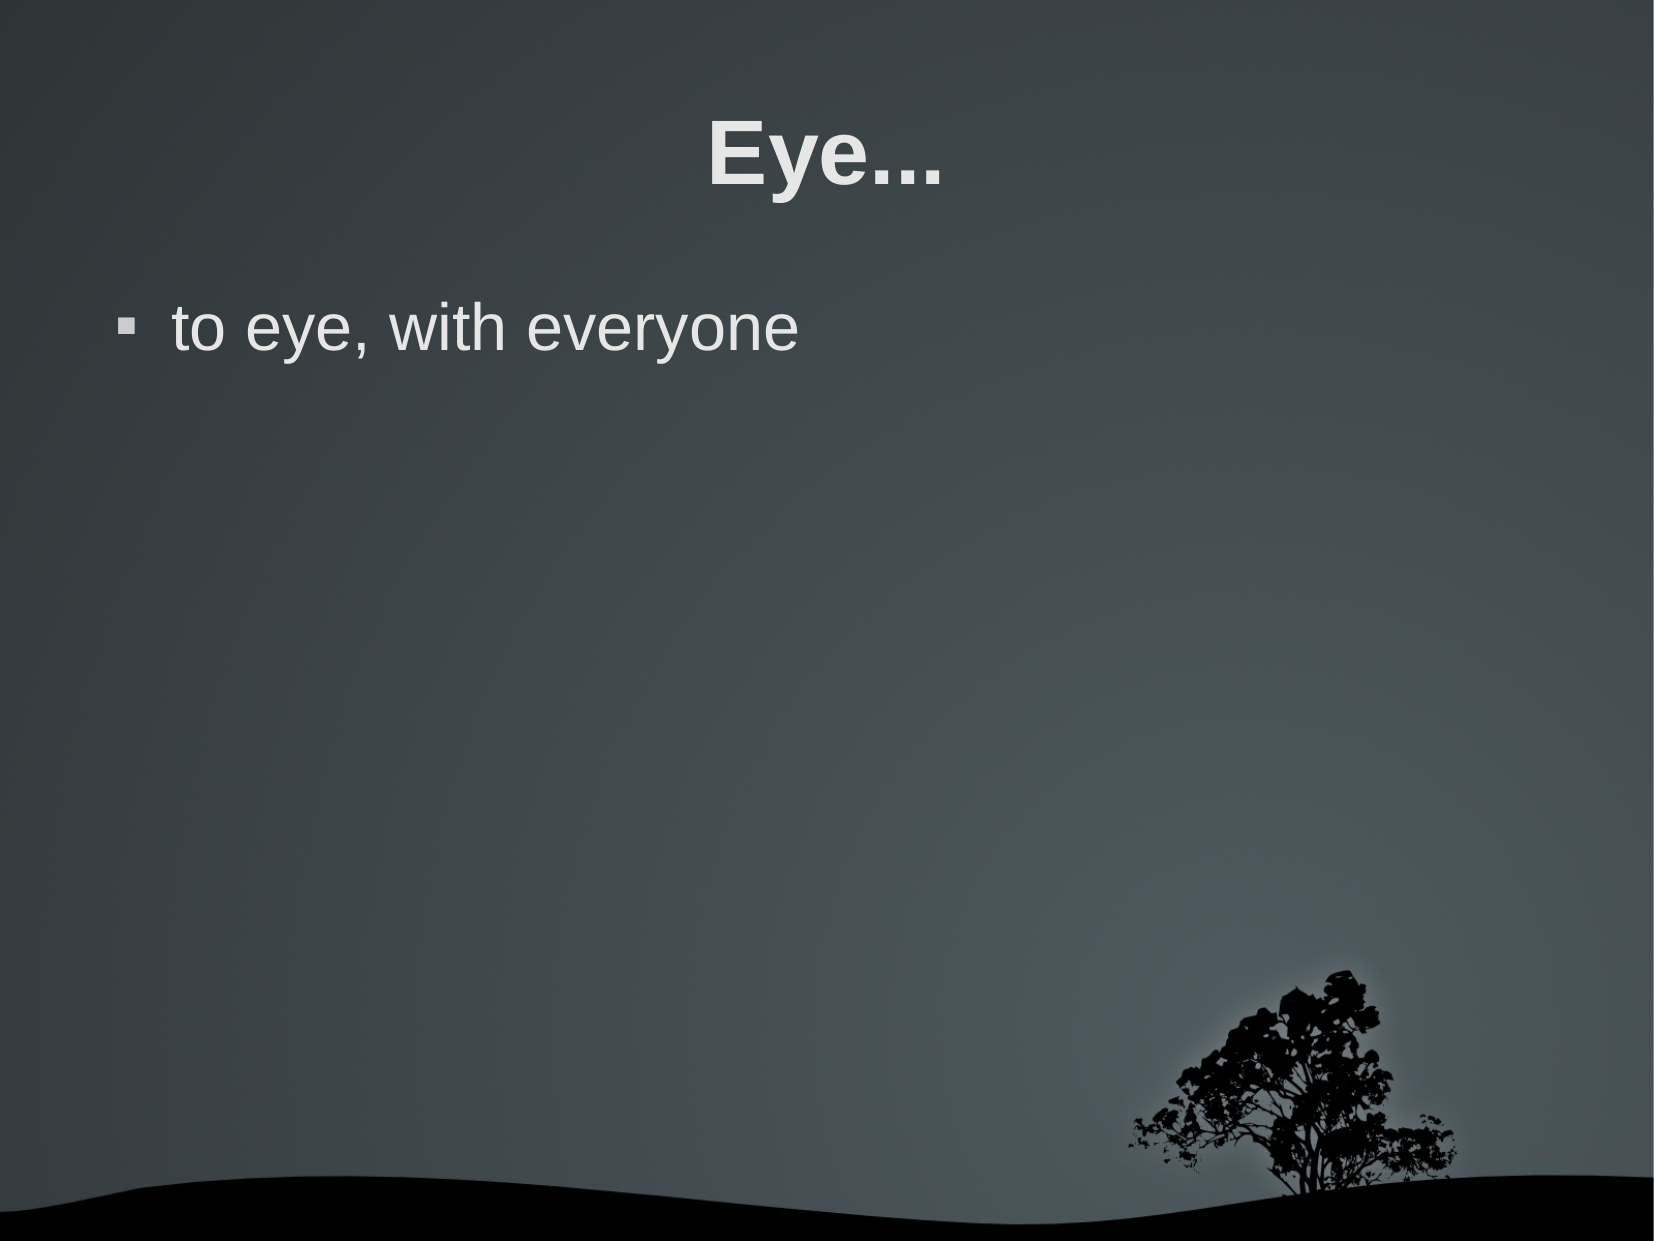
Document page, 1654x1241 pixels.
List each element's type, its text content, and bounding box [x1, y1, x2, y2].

picture [0, 0, 1654, 1241]
list to eye, with everyone [82, 290, 1571, 1109]
title Eye... [82, 49, 1571, 257]
